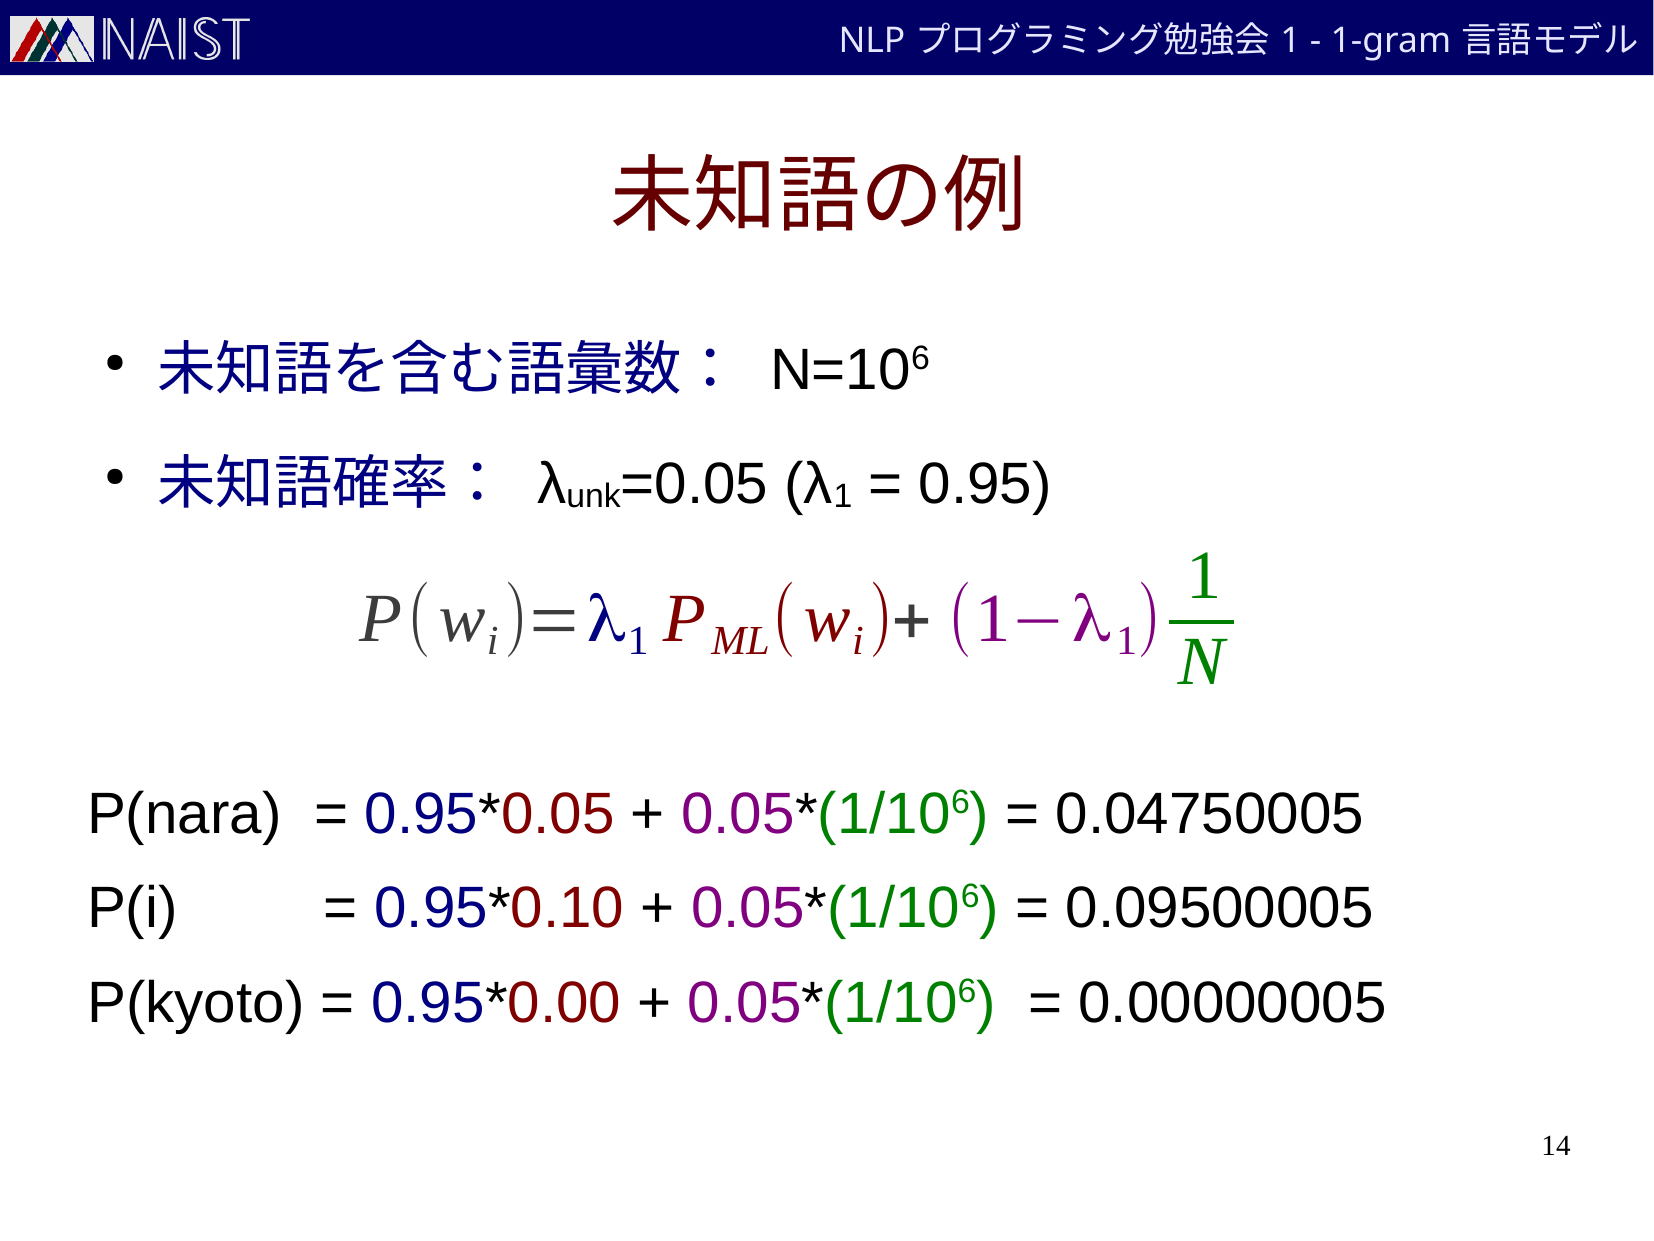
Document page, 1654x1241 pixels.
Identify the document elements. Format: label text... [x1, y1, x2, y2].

text_box P(nara) = 0.95*0.05 + 0.05*(1/106) = 0.04750005 [72, 772, 1380, 855]
text_box P(kyoto) = 0.95*0.00 + 0.05*(1/106) = 0.00000005 [72, 962, 1403, 1045]
picture [10, 16, 94, 62]
text_box P(i) = 0.95*0.10 + 0.05*(1/106) = 0.09500005 [72, 867, 1390, 950]
chart [337, 538, 1256, 702]
list 未知語を含む語彙数： N=106 未知語確率： λunk=0.05 (λ1 = 0.95) [86, 322, 1576, 504]
title 未知語の例 [75, 92, 1564, 285]
picture [102, 17, 251, 60]
